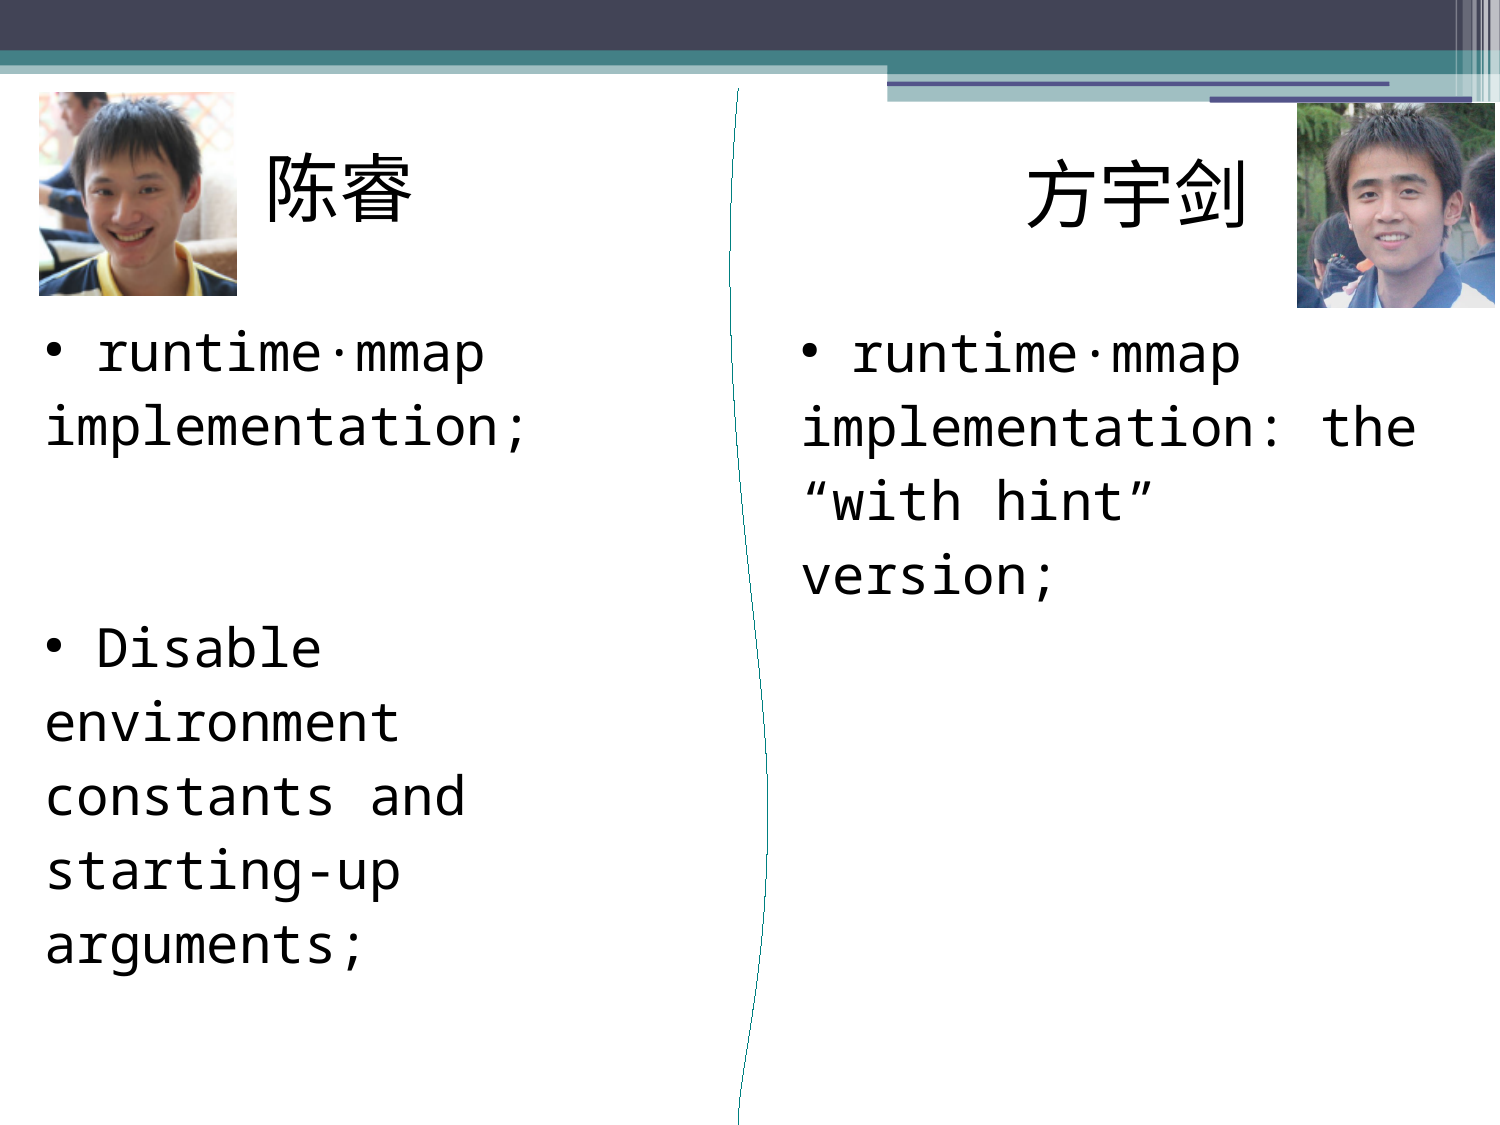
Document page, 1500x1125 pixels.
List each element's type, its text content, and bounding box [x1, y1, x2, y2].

text_box 方宇剑 [1003, 145, 1270, 266]
picture [1297, 103, 1495, 308]
text_box runtime·mmap implementation; Disable environment constants and starting-up arguments; [29, 306, 709, 1093]
text_box runtime·mmap implementation: the “with hint” version; [785, 307, 1465, 1094]
text_box 陈睿 [236, 140, 443, 243]
picture [39, 92, 237, 296]
